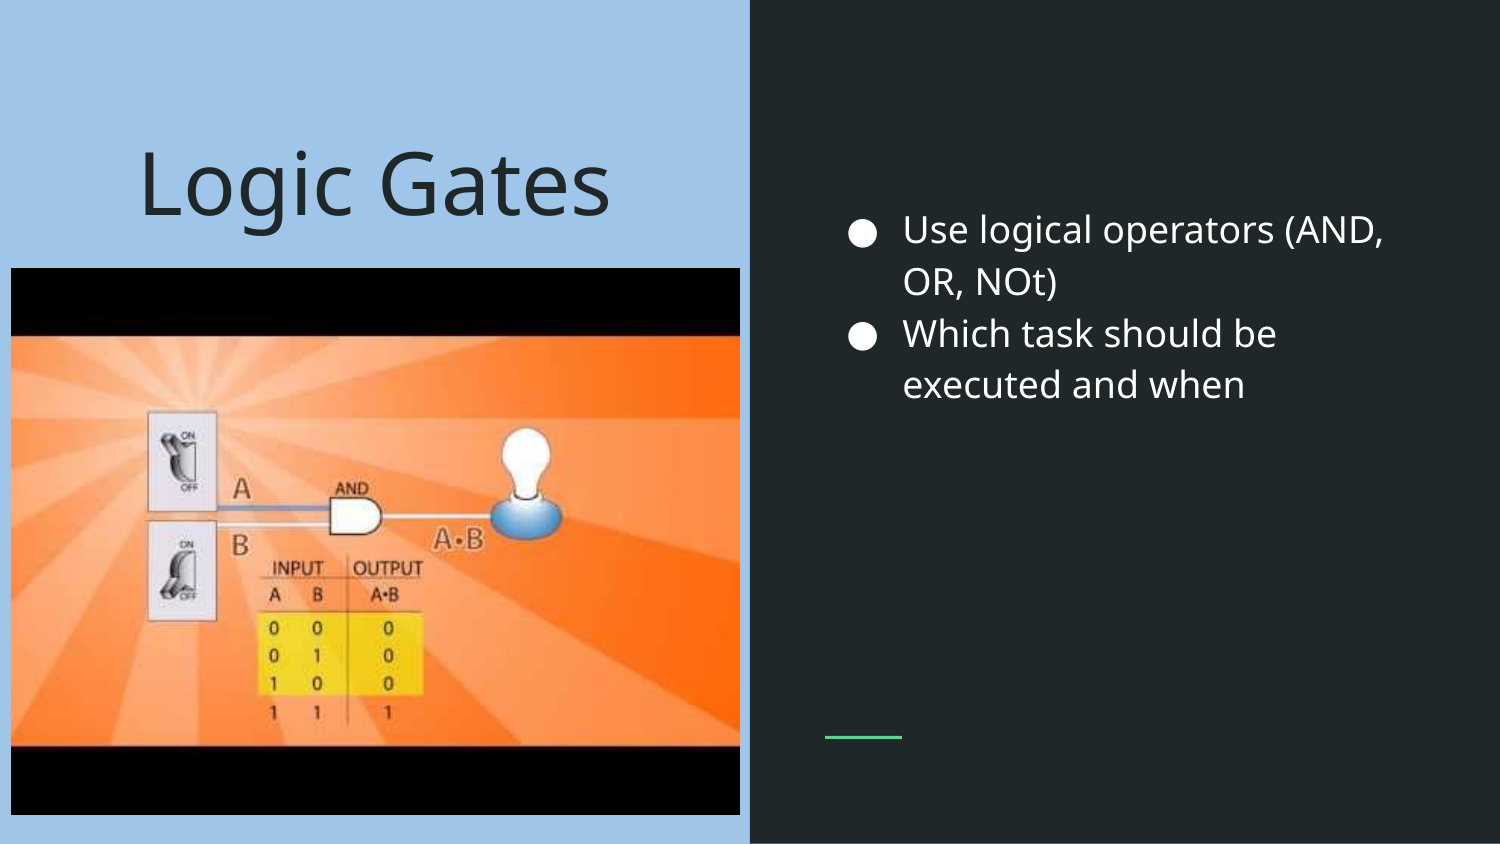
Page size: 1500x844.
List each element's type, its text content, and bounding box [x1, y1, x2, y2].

list Use logical operators (AND, OR, NOt) Which task should be executed and when [812, 0, 1442, 607]
picture [11, 268, 740, 815]
title Logic Gates [43, 0, 708, 248]
